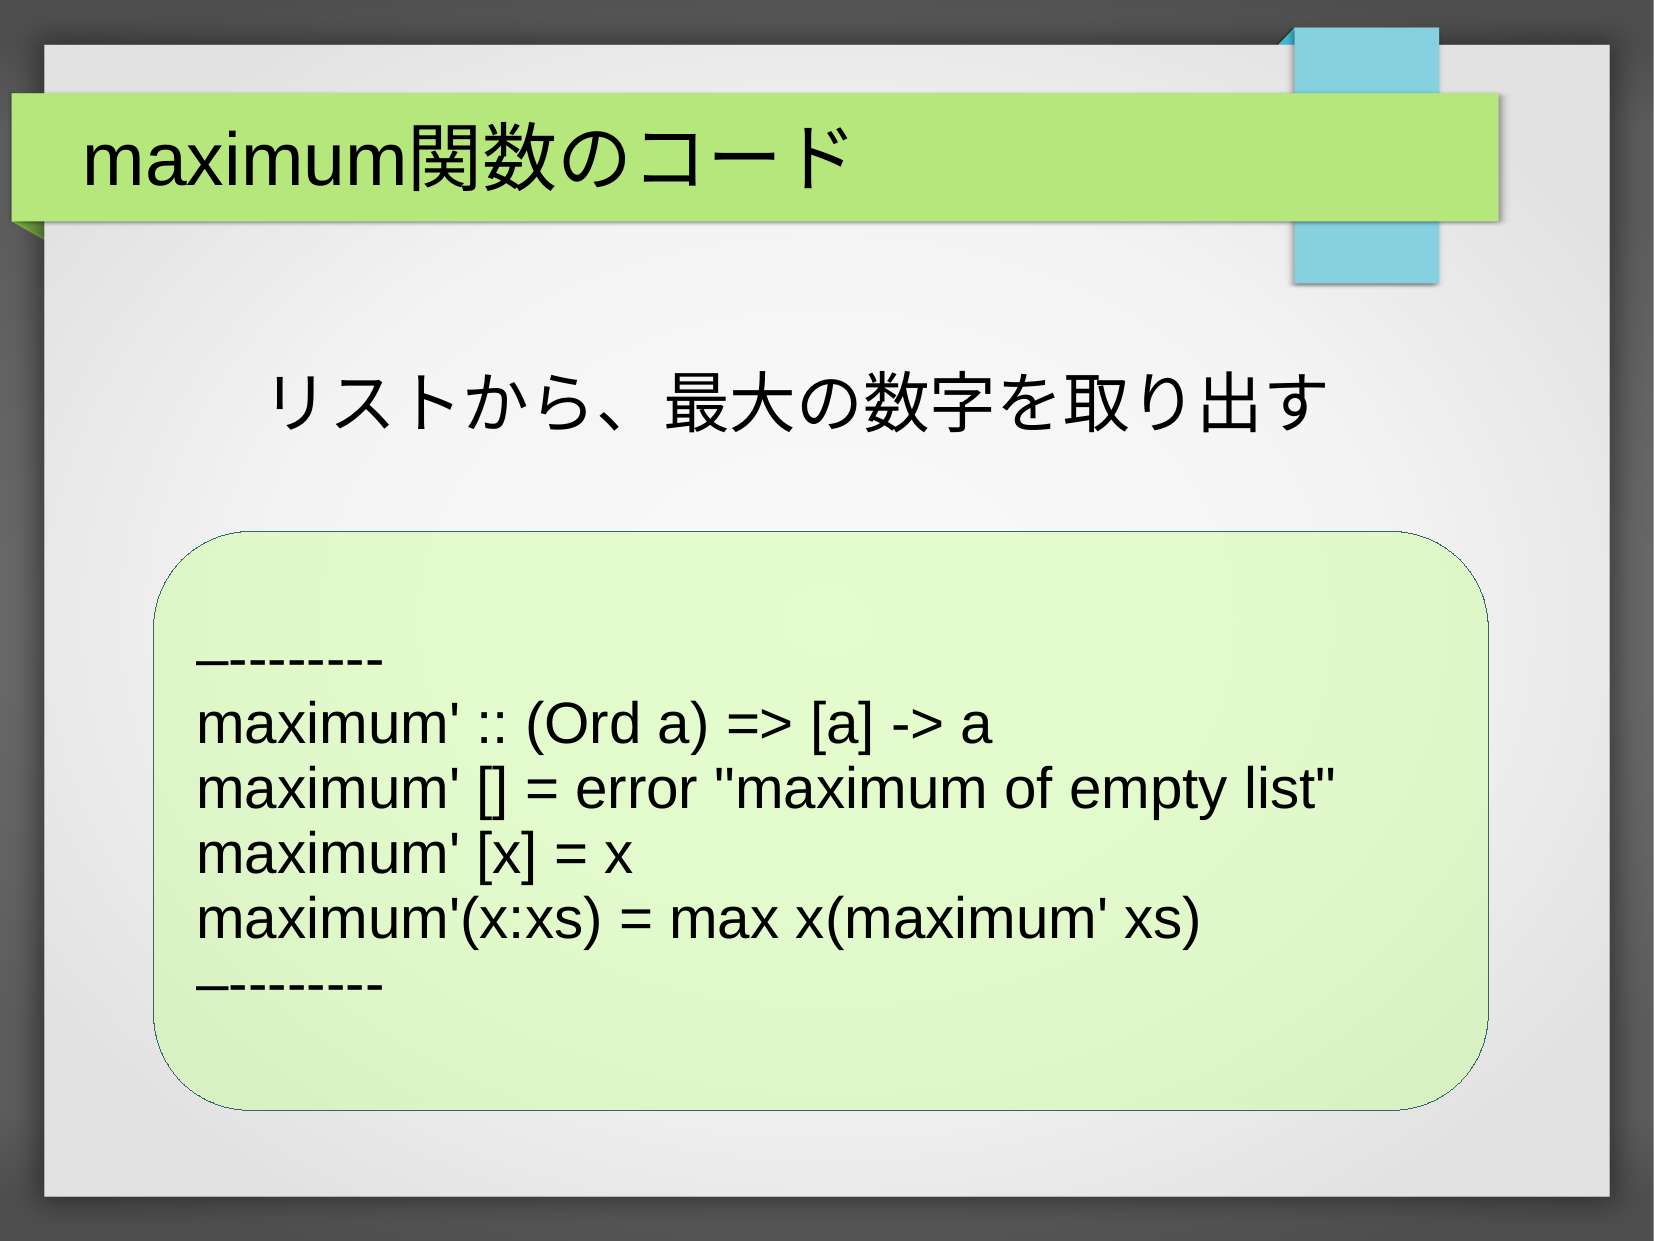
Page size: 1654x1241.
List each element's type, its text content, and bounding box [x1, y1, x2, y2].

text_box –-------- maximum' :: (Ord a) => [a] -> a maximum' [] = error "maximum of empty list" maximum' [x] = x maximum'(x:xs) = max x(maximum' xs) –-------- [153, 531, 1489, 1111]
title maximum関数のコード [82, 49, 1571, 257]
text_box リストから、最大の数字を取り出す [212, 342, 1235, 425]
picture [0, 0, 1654, 1241]
